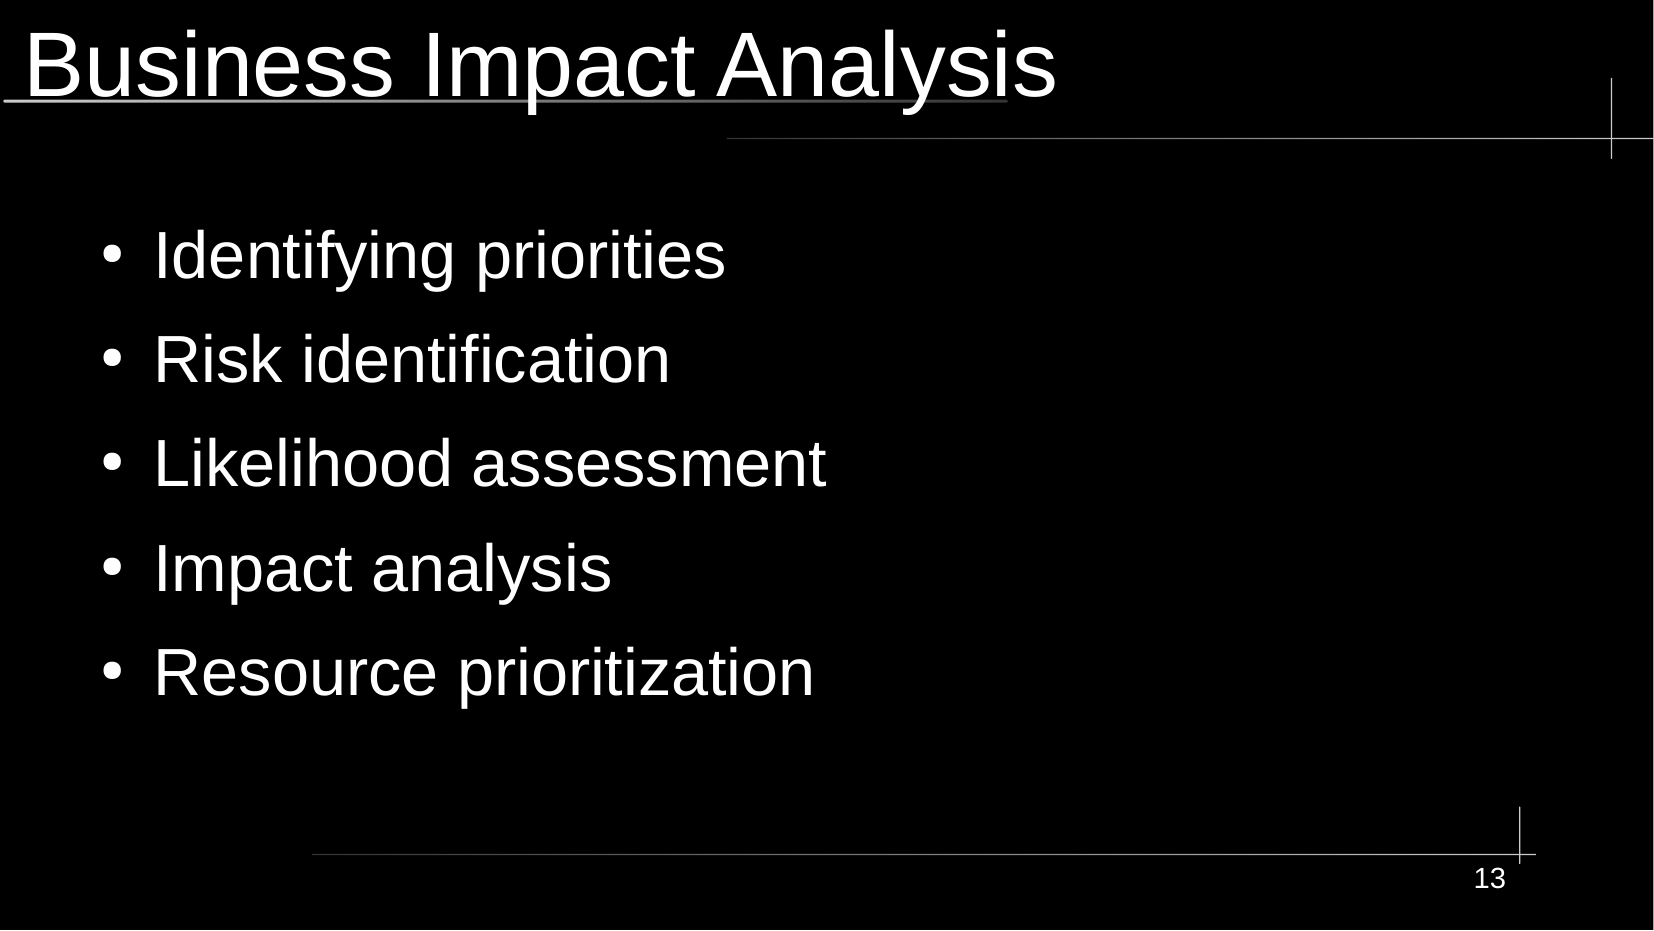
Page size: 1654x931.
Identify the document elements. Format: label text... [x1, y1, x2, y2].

title Business Impact Analysis [23, 11, 1589, 119]
list Identifying priorities Risk identification Likelihood assessment Impact analysis Resource prioritization [82, 217, 1571, 851]
